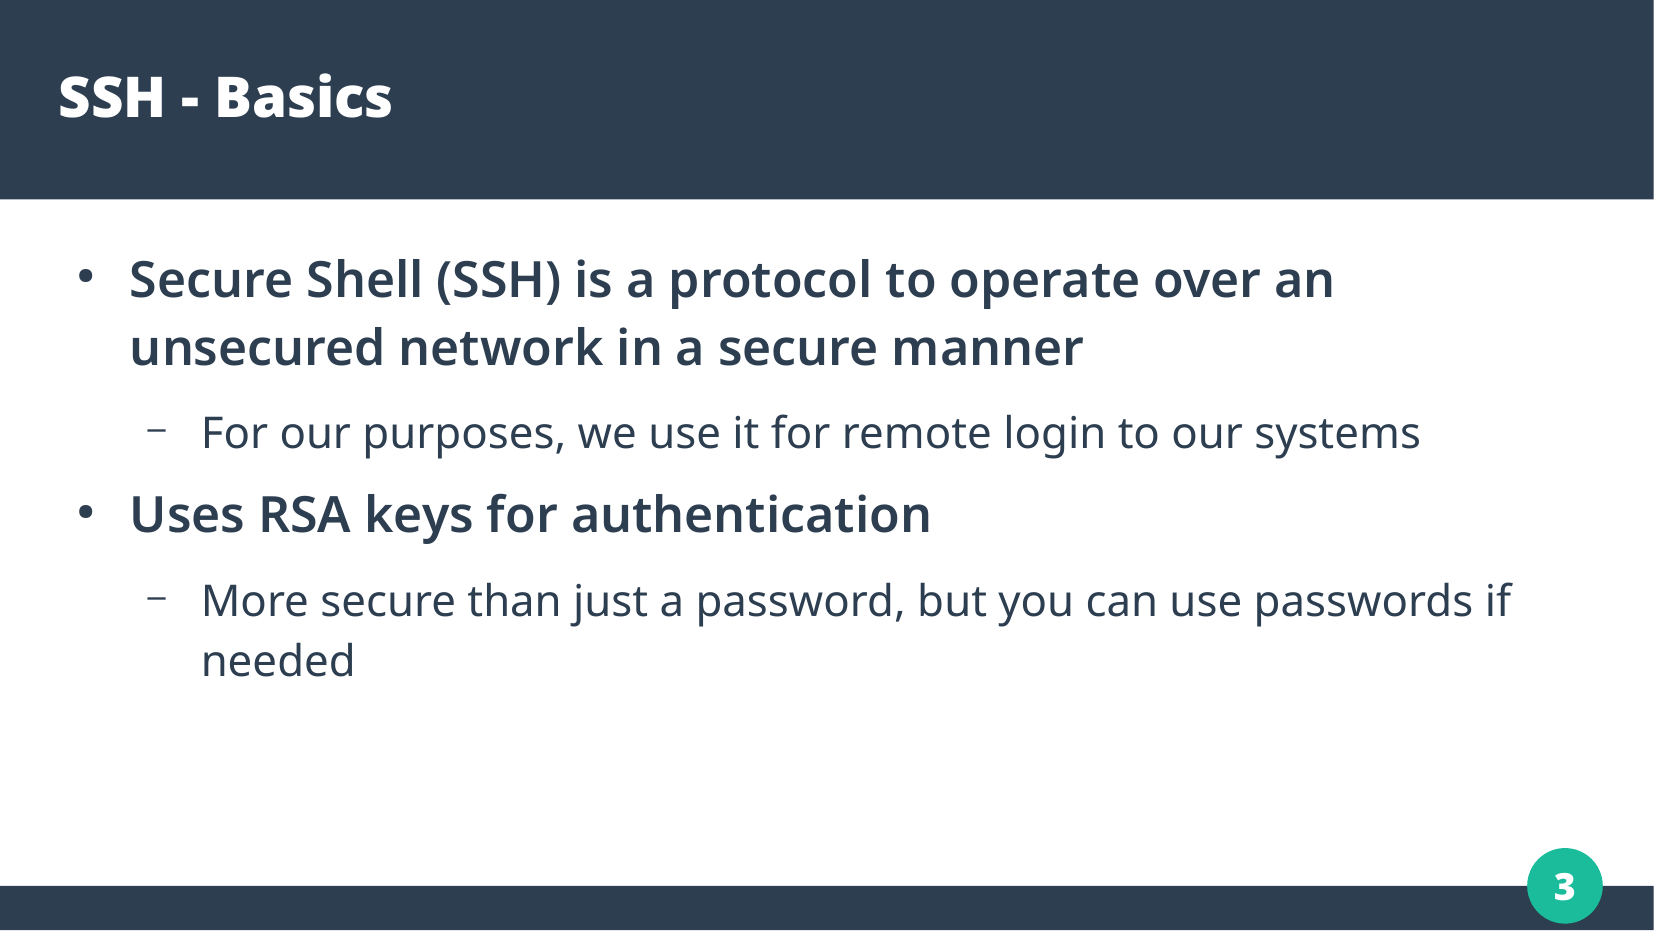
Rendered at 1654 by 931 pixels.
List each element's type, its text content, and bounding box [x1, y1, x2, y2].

title SSH - Basics [59, 37, 1595, 155]
list Secure Shell (SSH) is a protocol to operate over an unsecured network in a secure manner For our purposes, we use it for remote login to our systems Uses RSA keys for authentication More secure than just a password, but you can use passwords if needed [59, 243, 1595, 864]
